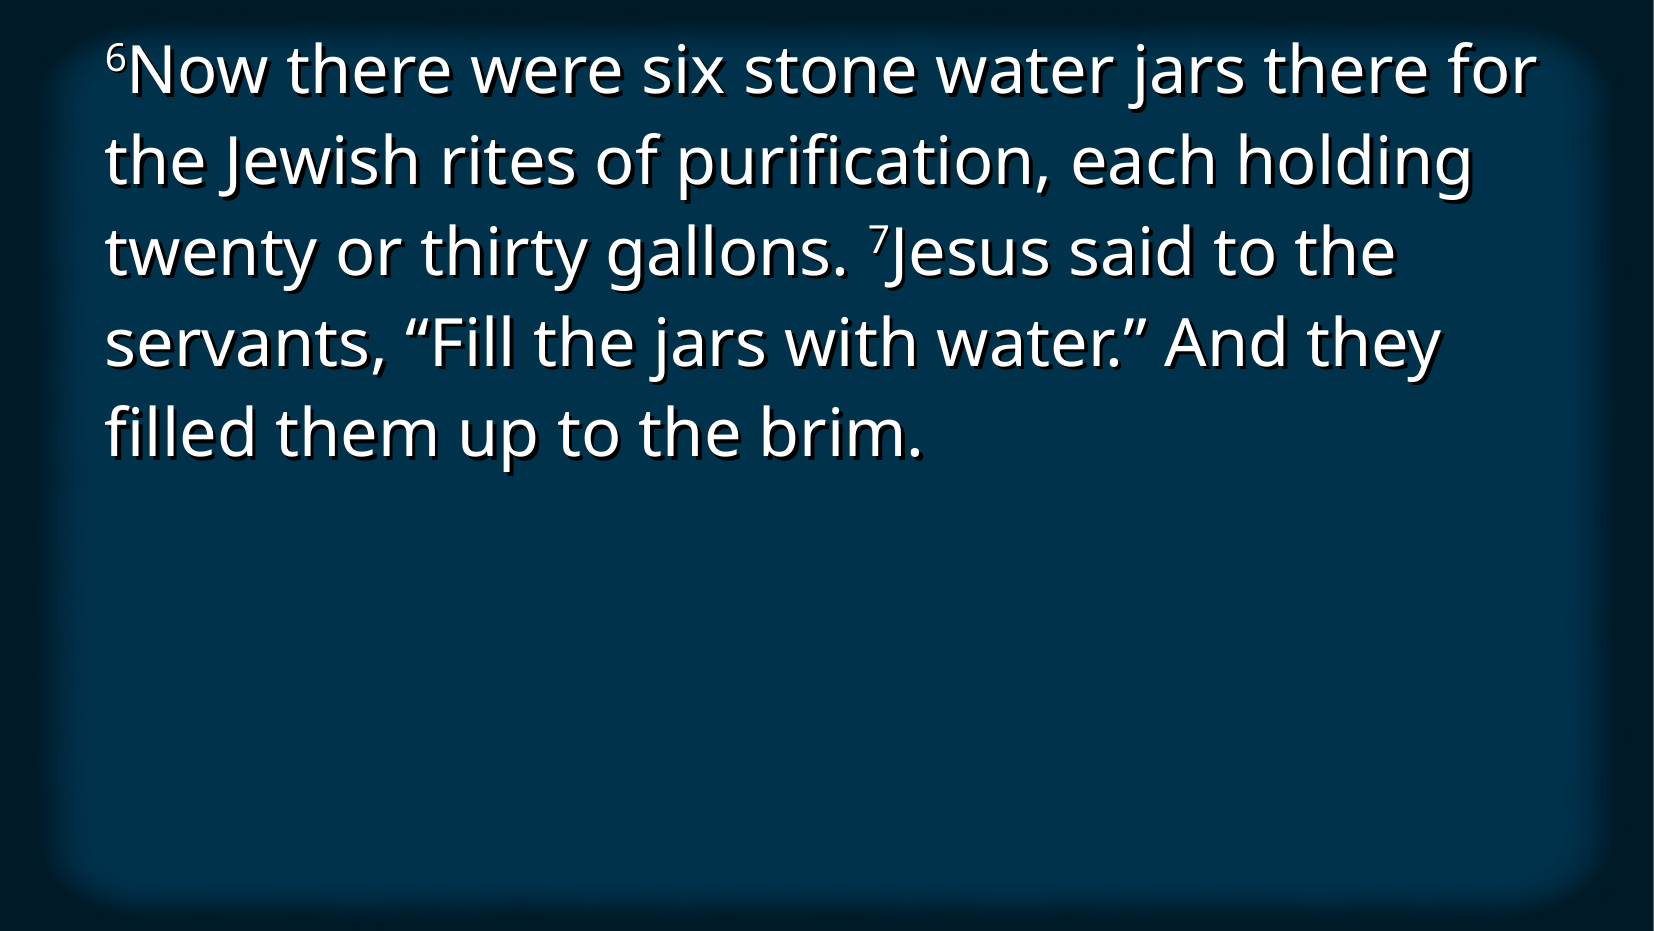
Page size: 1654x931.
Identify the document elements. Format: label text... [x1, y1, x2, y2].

text_box 6Now there were six stone water jars there for the Jewish rites of purification, each holding twenty or thirty gallons. 7Jesus said to the servants, “Fill the jars with water.” And they filled them up to the brim. [90, 15, 1576, 474]
picture [0, 0, 1654, 931]
